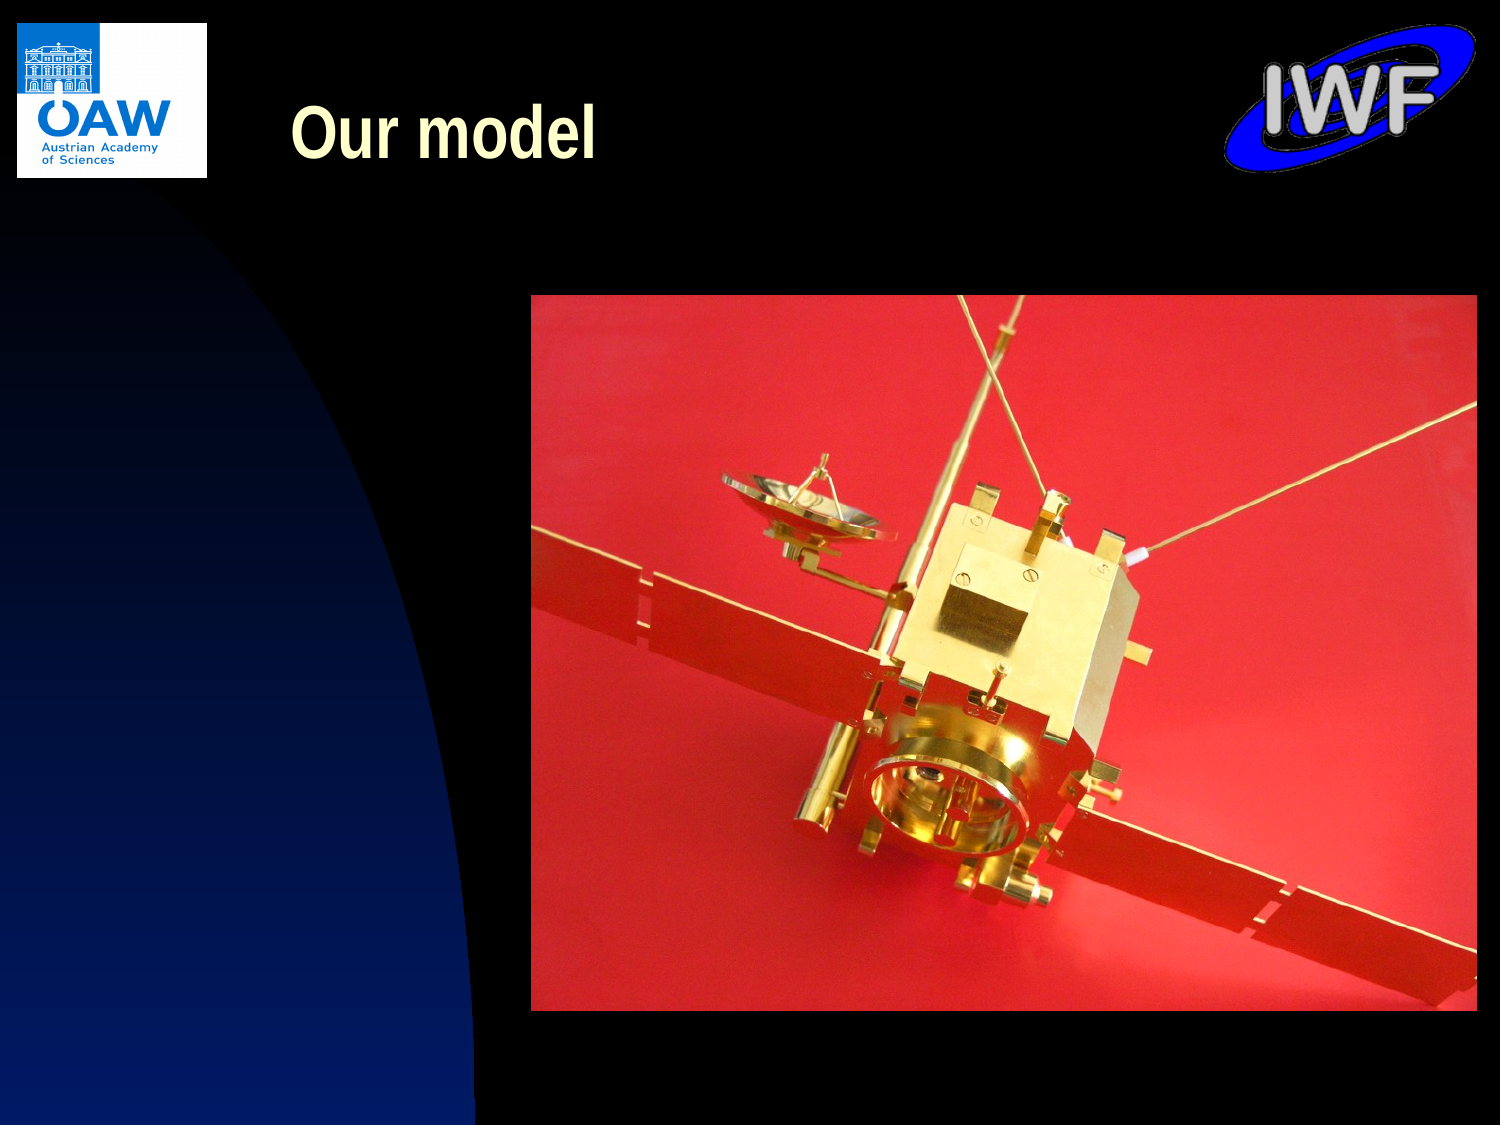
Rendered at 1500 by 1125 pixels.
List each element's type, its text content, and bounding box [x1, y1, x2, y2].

picture [17, 23, 207, 178]
picture [1224, 24, 1476, 173]
picture [531, 295, 1477, 1011]
title Our model [275, 46, 1463, 235]
